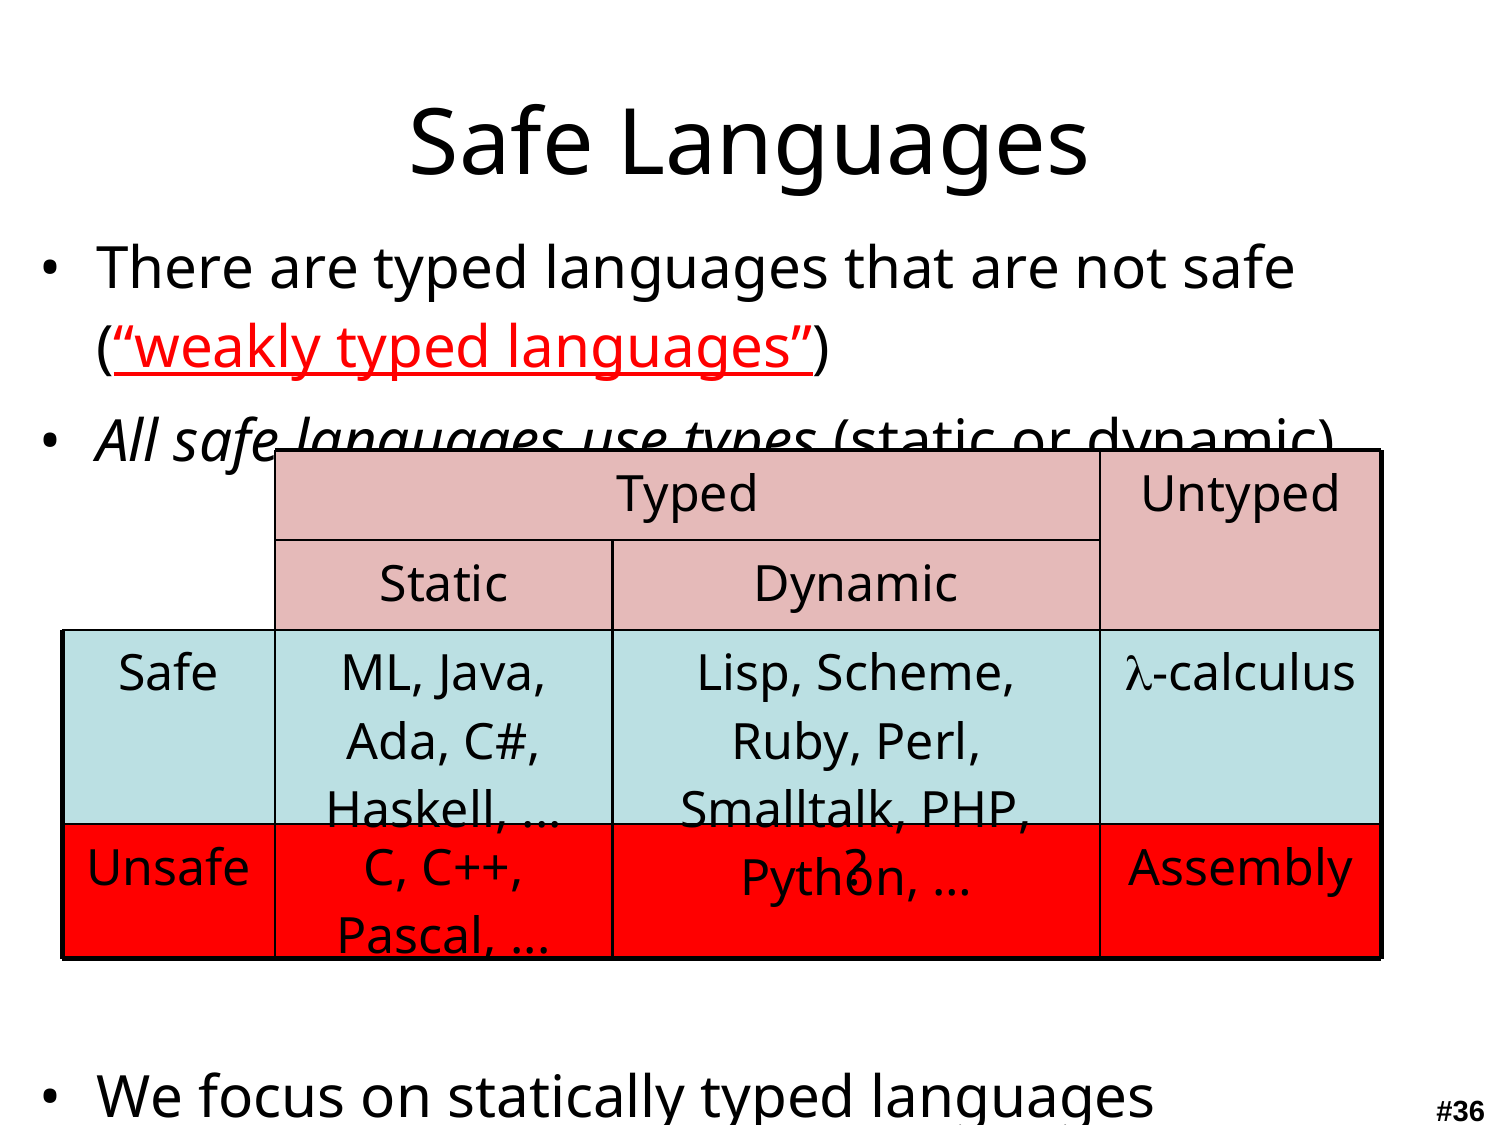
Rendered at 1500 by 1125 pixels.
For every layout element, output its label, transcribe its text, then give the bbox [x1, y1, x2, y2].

list There are typed languages that are not safe (“weakly typed languages”) All safe languages use types (static or dynamic) We focus on statically typed languages [24, 218, 1476, 1056]
text_box Static [276, 541, 611, 629]
text_box Dynamic [614, 541, 1099, 629]
text_box Assembly [1101, 825, 1379, 956]
text_box Untyped [1101, 452, 1379, 629]
title Safe Languages [24, 45, 1476, 218]
text_box Safe [65, 631, 274, 823]
text_box Typed [276, 452, 1099, 539]
text_box ML, Java, Ada, C#, Haskell, ... [276, 631, 611, 823]
text_box Lisp, Scheme, Ruby, Perl, Smalltalk, PHP, Python, … [614, 631, 1099, 823]
text_box Unsafe [65, 825, 274, 956]
text_box ? [614, 825, 1099, 956]
text_box -calculus [1101, 631, 1379, 823]
text_box C, C++, Pascal, ... [276, 825, 611, 956]
